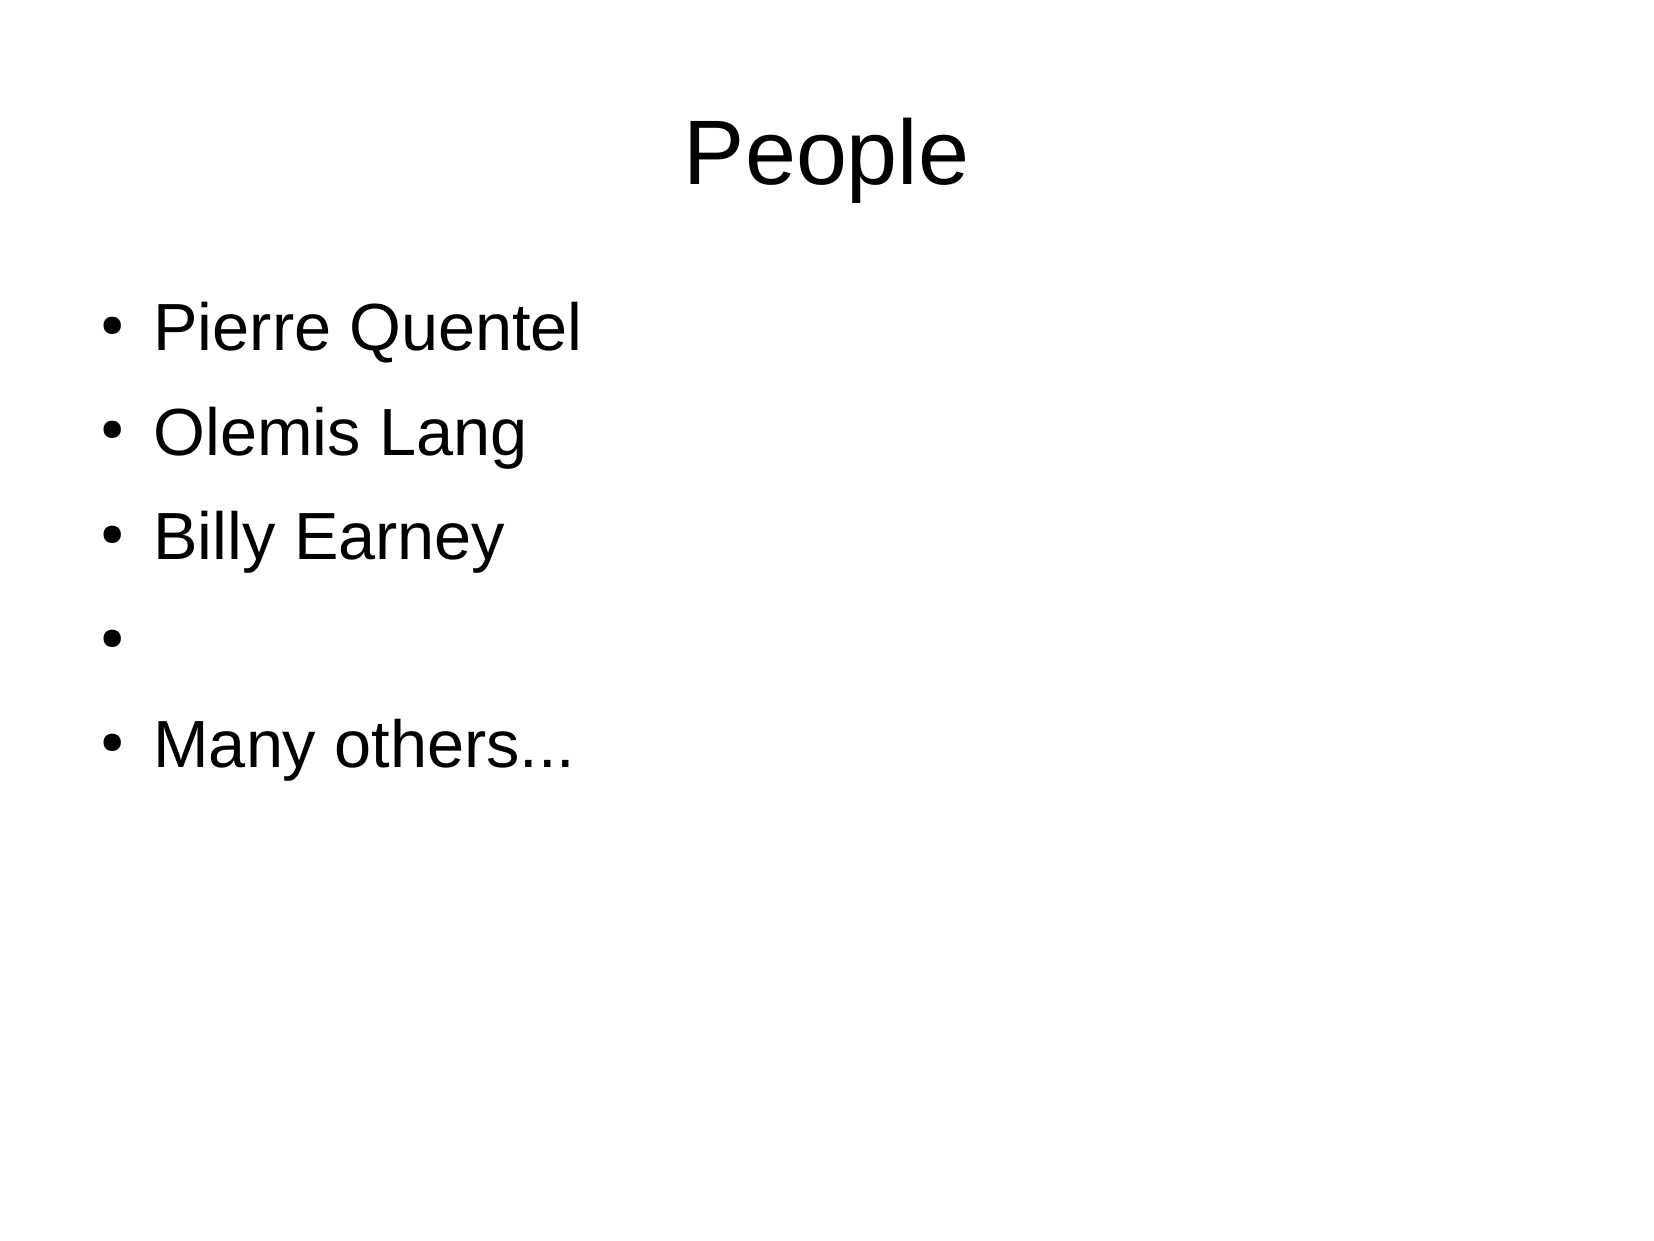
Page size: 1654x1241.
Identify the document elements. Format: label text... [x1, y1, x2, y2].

list Pierre Quentel Olemis Lang Billy Earney Many others... [82, 290, 1571, 1010]
title People [82, 49, 1571, 257]
